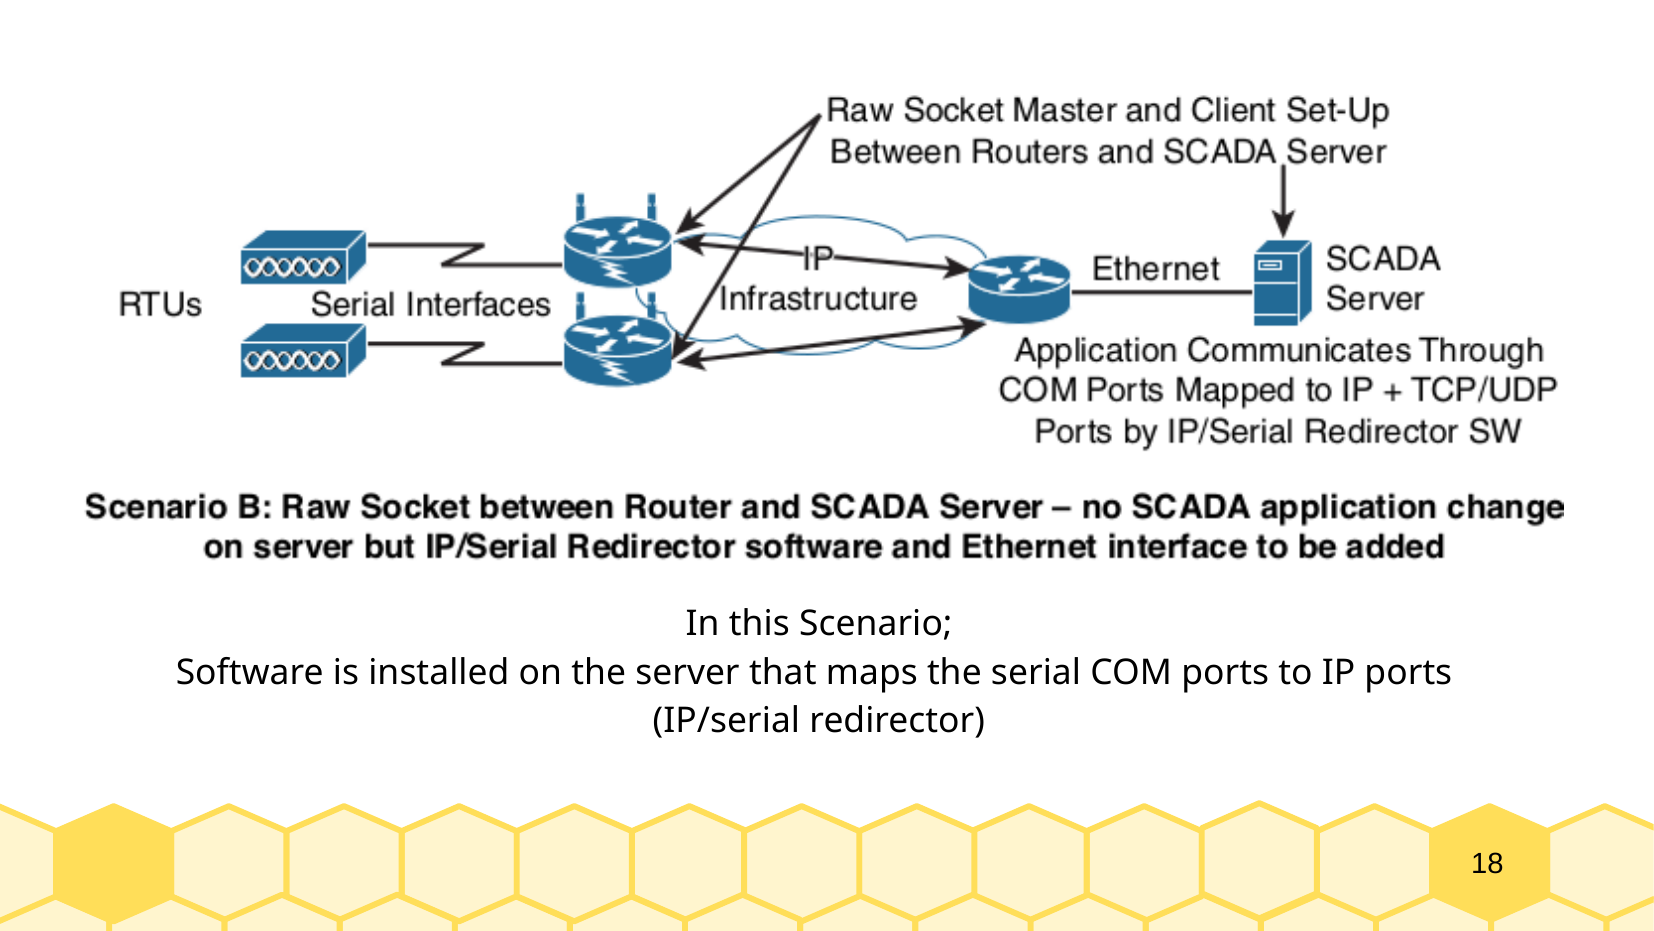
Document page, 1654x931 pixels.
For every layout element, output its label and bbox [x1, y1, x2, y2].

picture [75, 92, 1564, 601]
